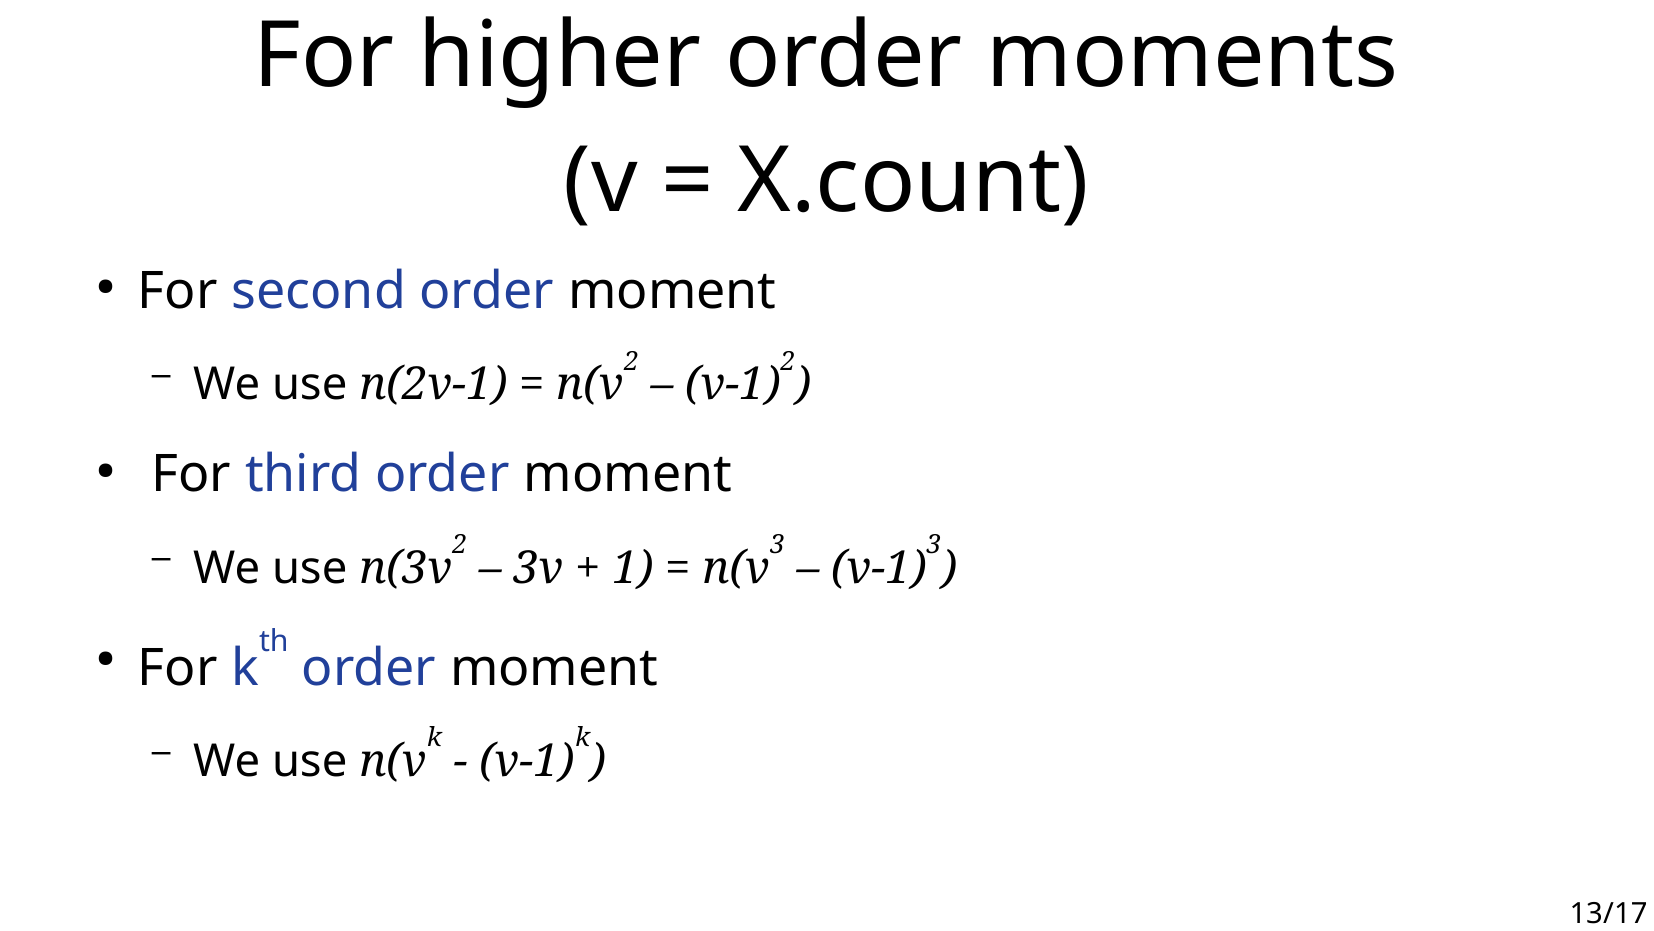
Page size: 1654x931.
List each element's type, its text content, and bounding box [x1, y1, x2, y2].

title For higher order moments (v = X.count) [82, 0, 1571, 243]
list For second order moment We use n(2v-1) = n(v2 – (v-1)2) For third order moment We use n(3v2 – 3v + 1) = n(v3 – (v-1)3) For kth order moment We use n(vk - (v-1)k) [82, 253, 1571, 793]
